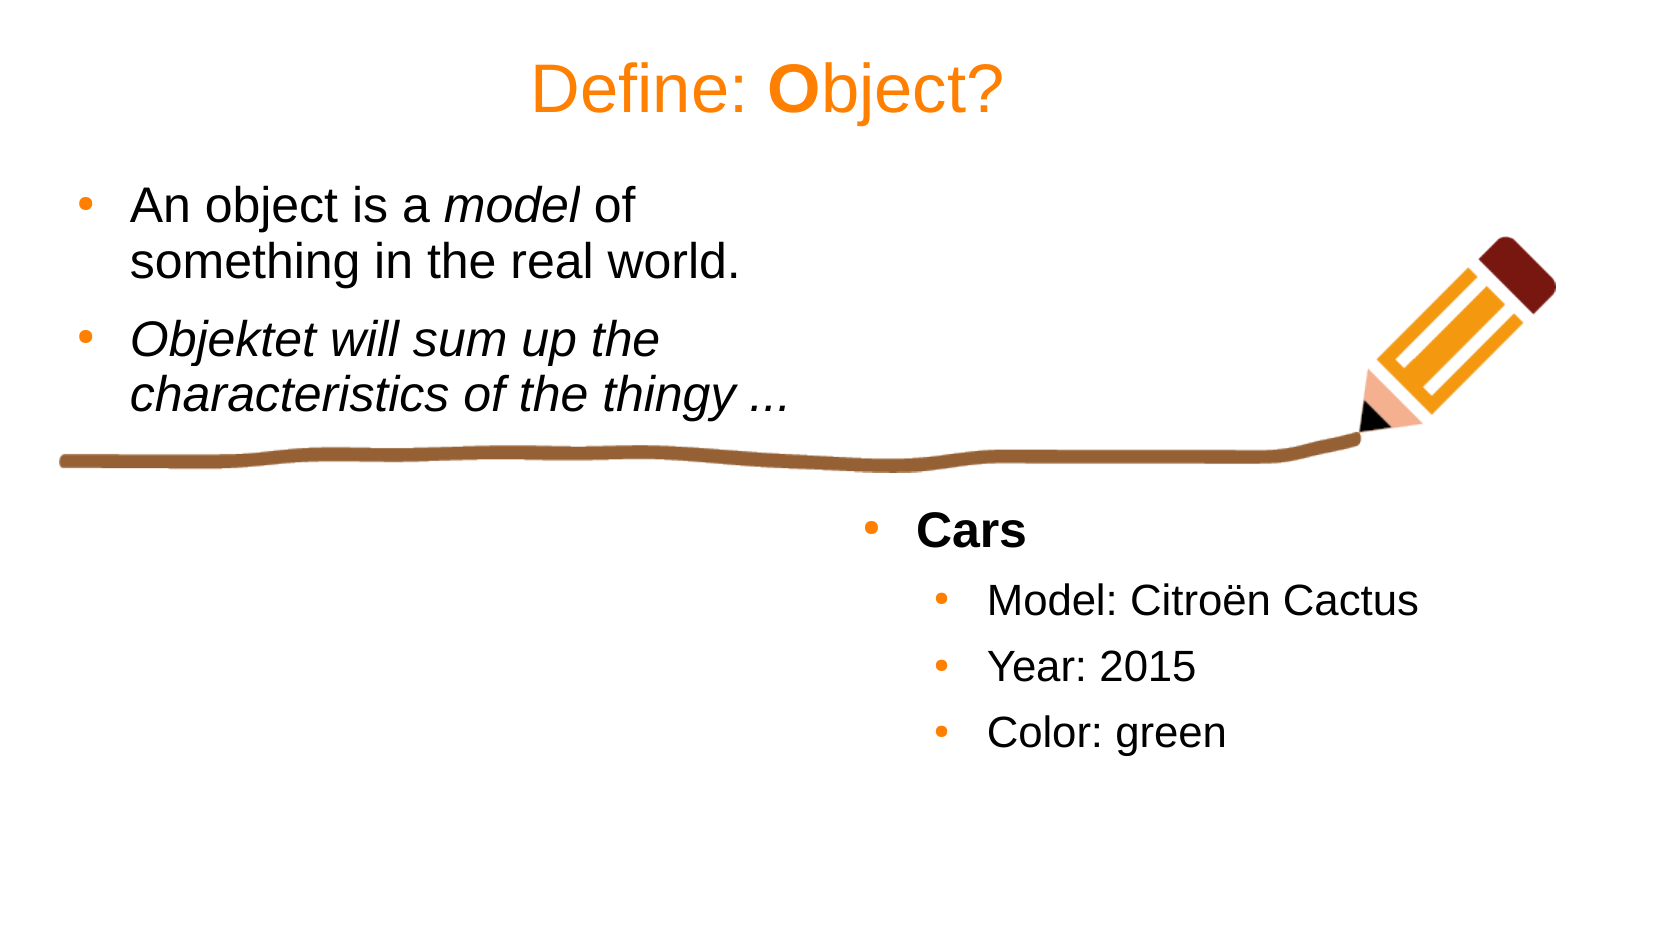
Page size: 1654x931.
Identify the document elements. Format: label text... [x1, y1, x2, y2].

title Define: Object? [29, 0, 1506, 178]
list An object is a model of something in the real world. Objektet will sum up the characteristics of the thingy ... [59, 177, 809, 768]
picture [809, 236, 1556, 473]
list Cars Model: Citroën Cactus Year: 2015 Color: green [845, 501, 1566, 886]
